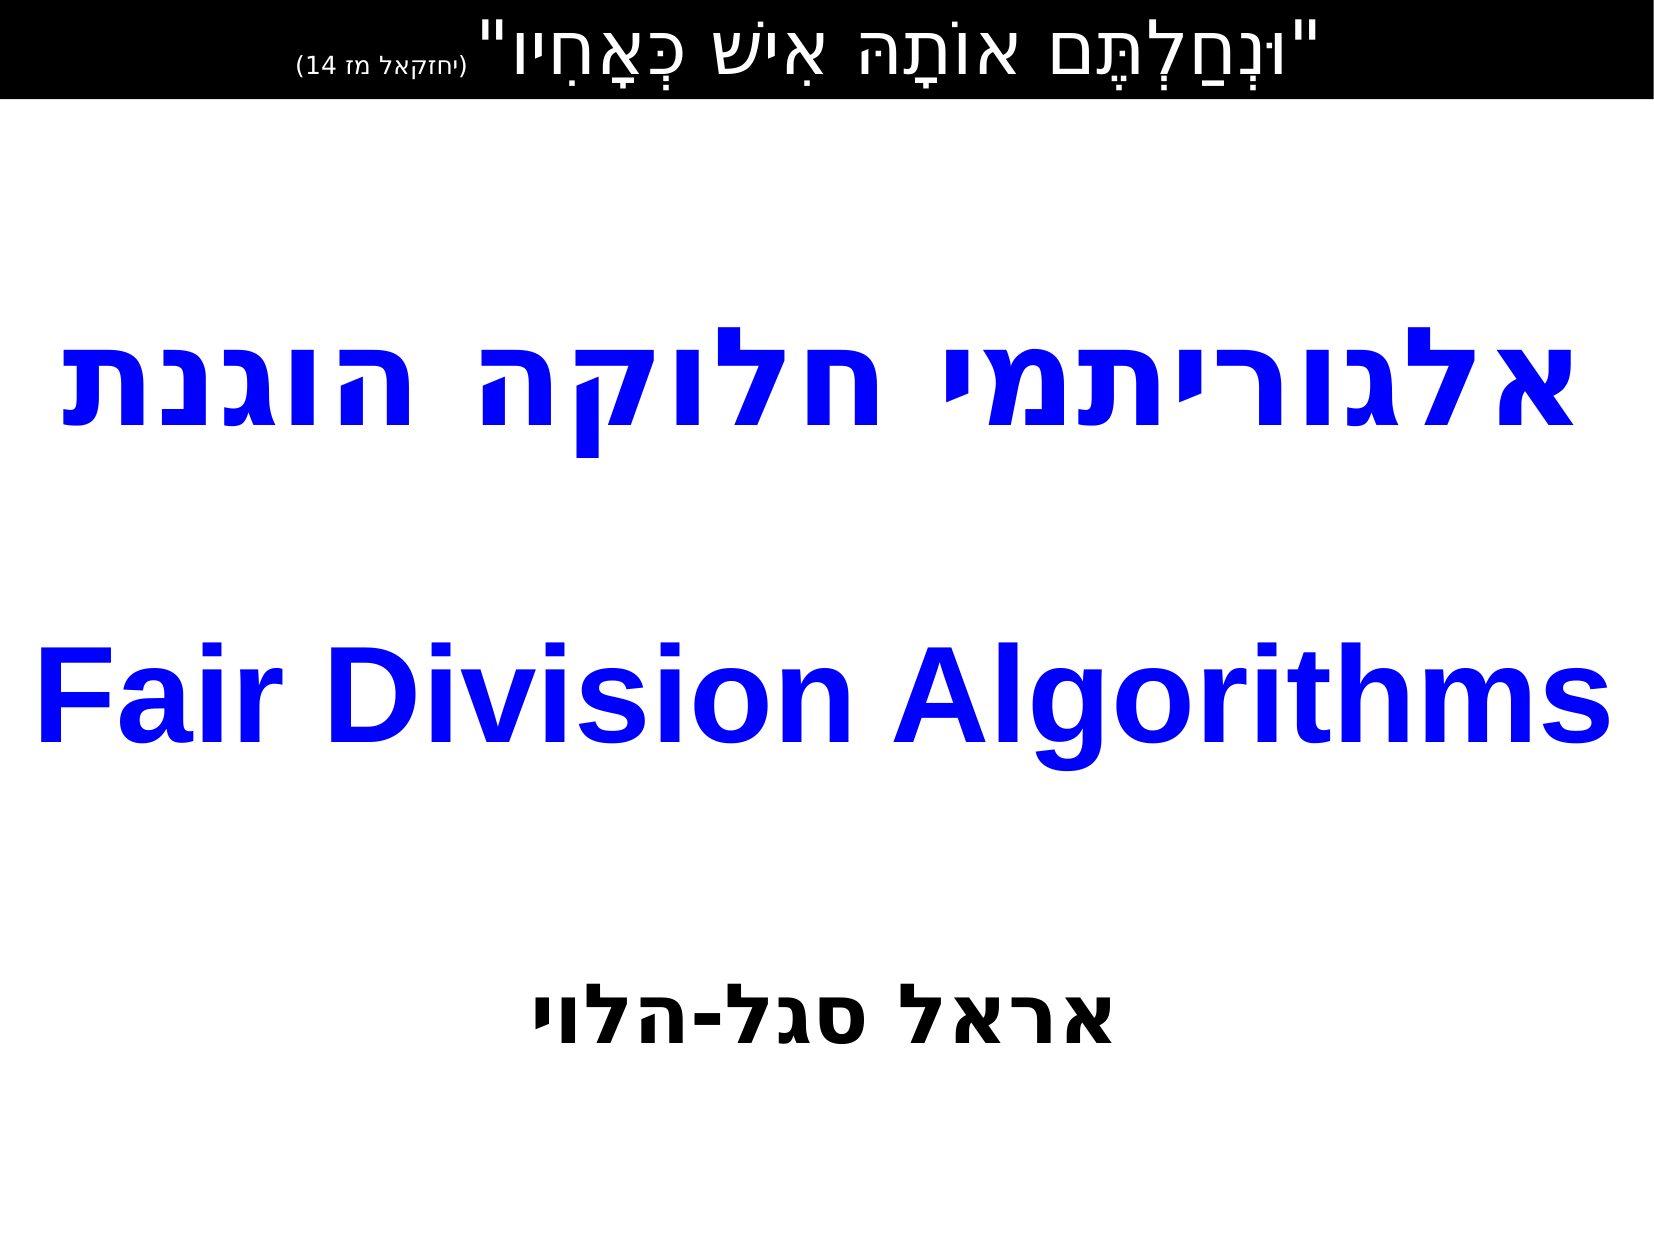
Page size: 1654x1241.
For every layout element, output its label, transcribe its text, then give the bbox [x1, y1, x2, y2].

text_box "וּנְחַלְתֶּם אוֹתָהּ אִישׁ כְּאָחִיו" (יחזקאל מז 14) [0, 0, 1654, 100]
title אלגוריתמי חלוקה הוגנת Fair Division Algorithms אראל סגל-הלוי [30, 105, 1621, 1241]
